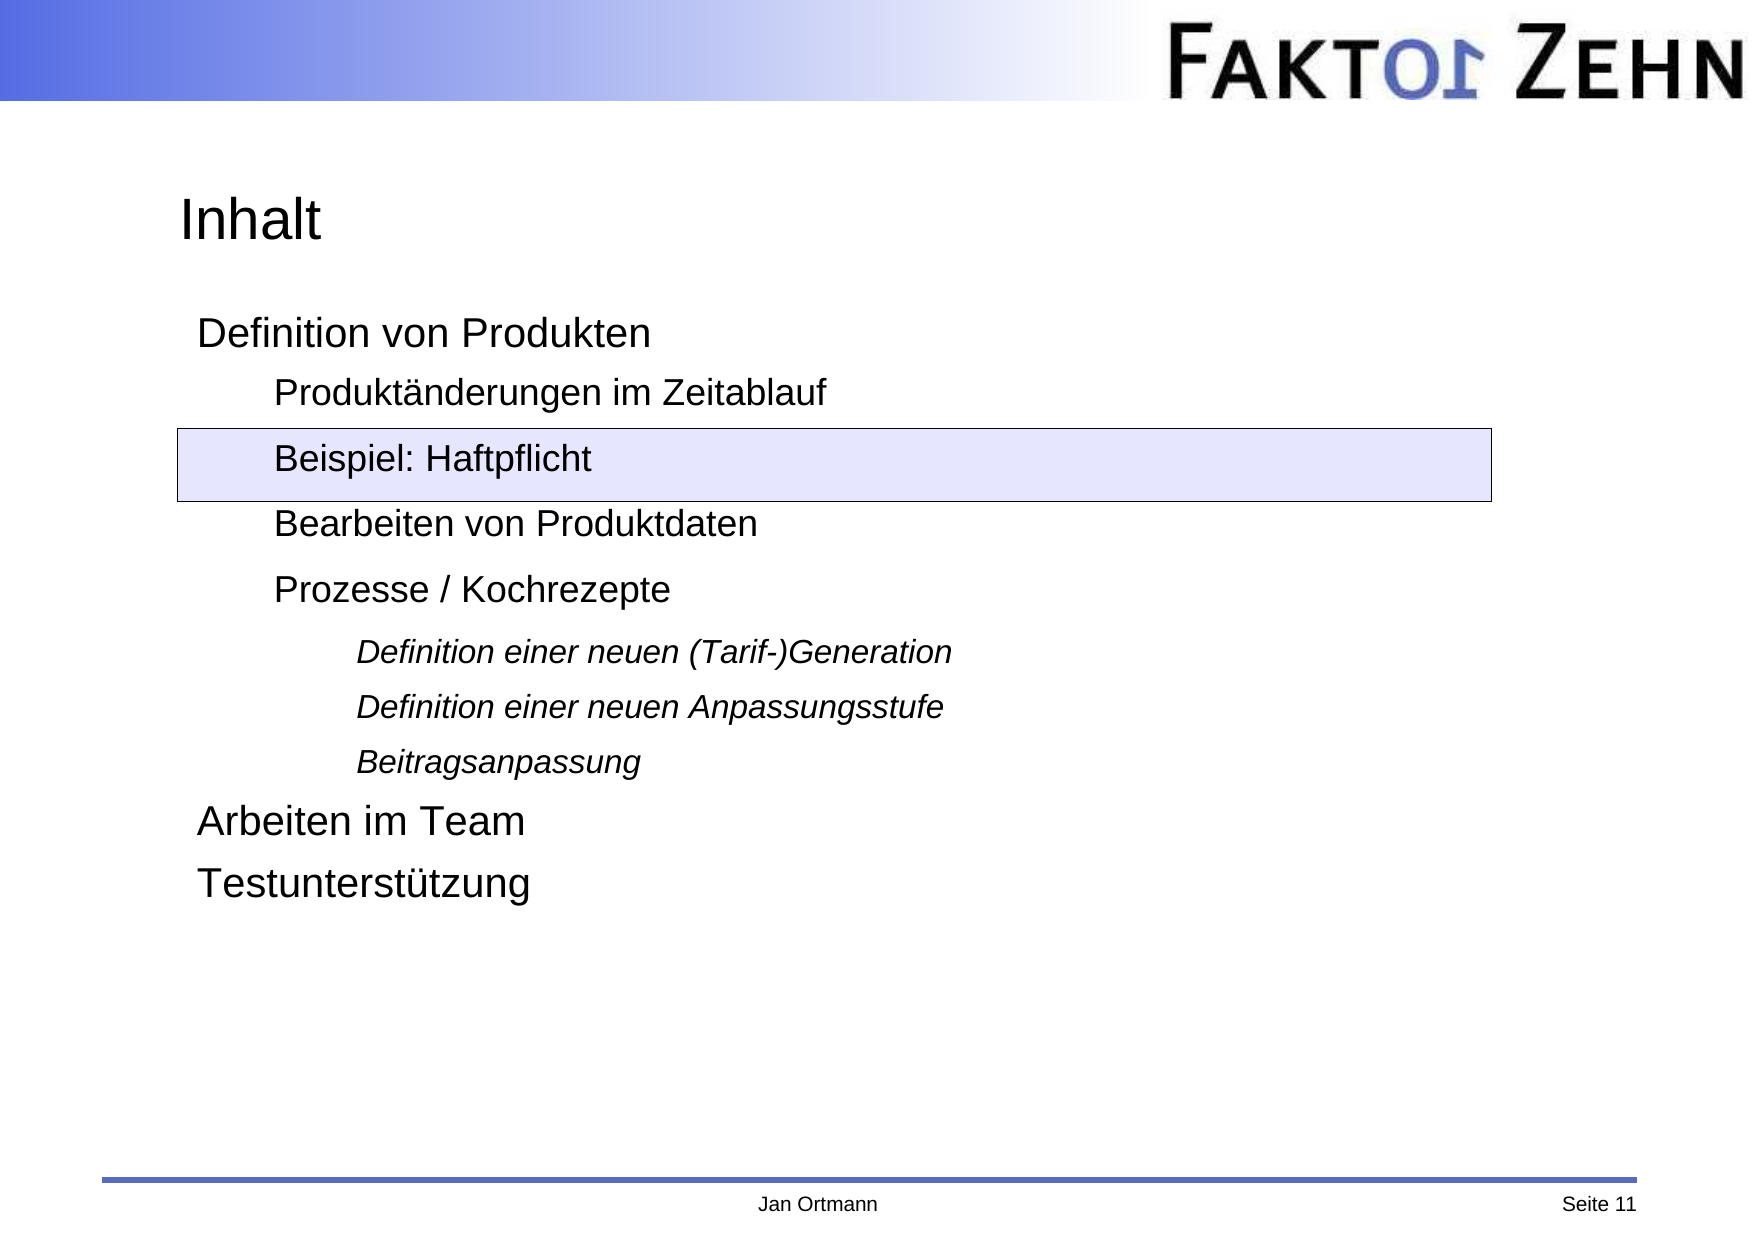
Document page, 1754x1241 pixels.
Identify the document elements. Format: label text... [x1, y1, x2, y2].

list Definition von Produkten Produktänderungen im Zeitablauf Beispiel: Haftpflicht Bearbeiten von Produktdaten Prozesse / Kochrezepte Definition einer neuen (Tarif-)Generation Definition einer neuen Anpassungsstufe Beitragsanpassung Arbeiten im Team Testunterstützung [179, 310, 1576, 1078]
picture [1162, 7, 1752, 100]
title Inhalt [179, 142, 1576, 296]
